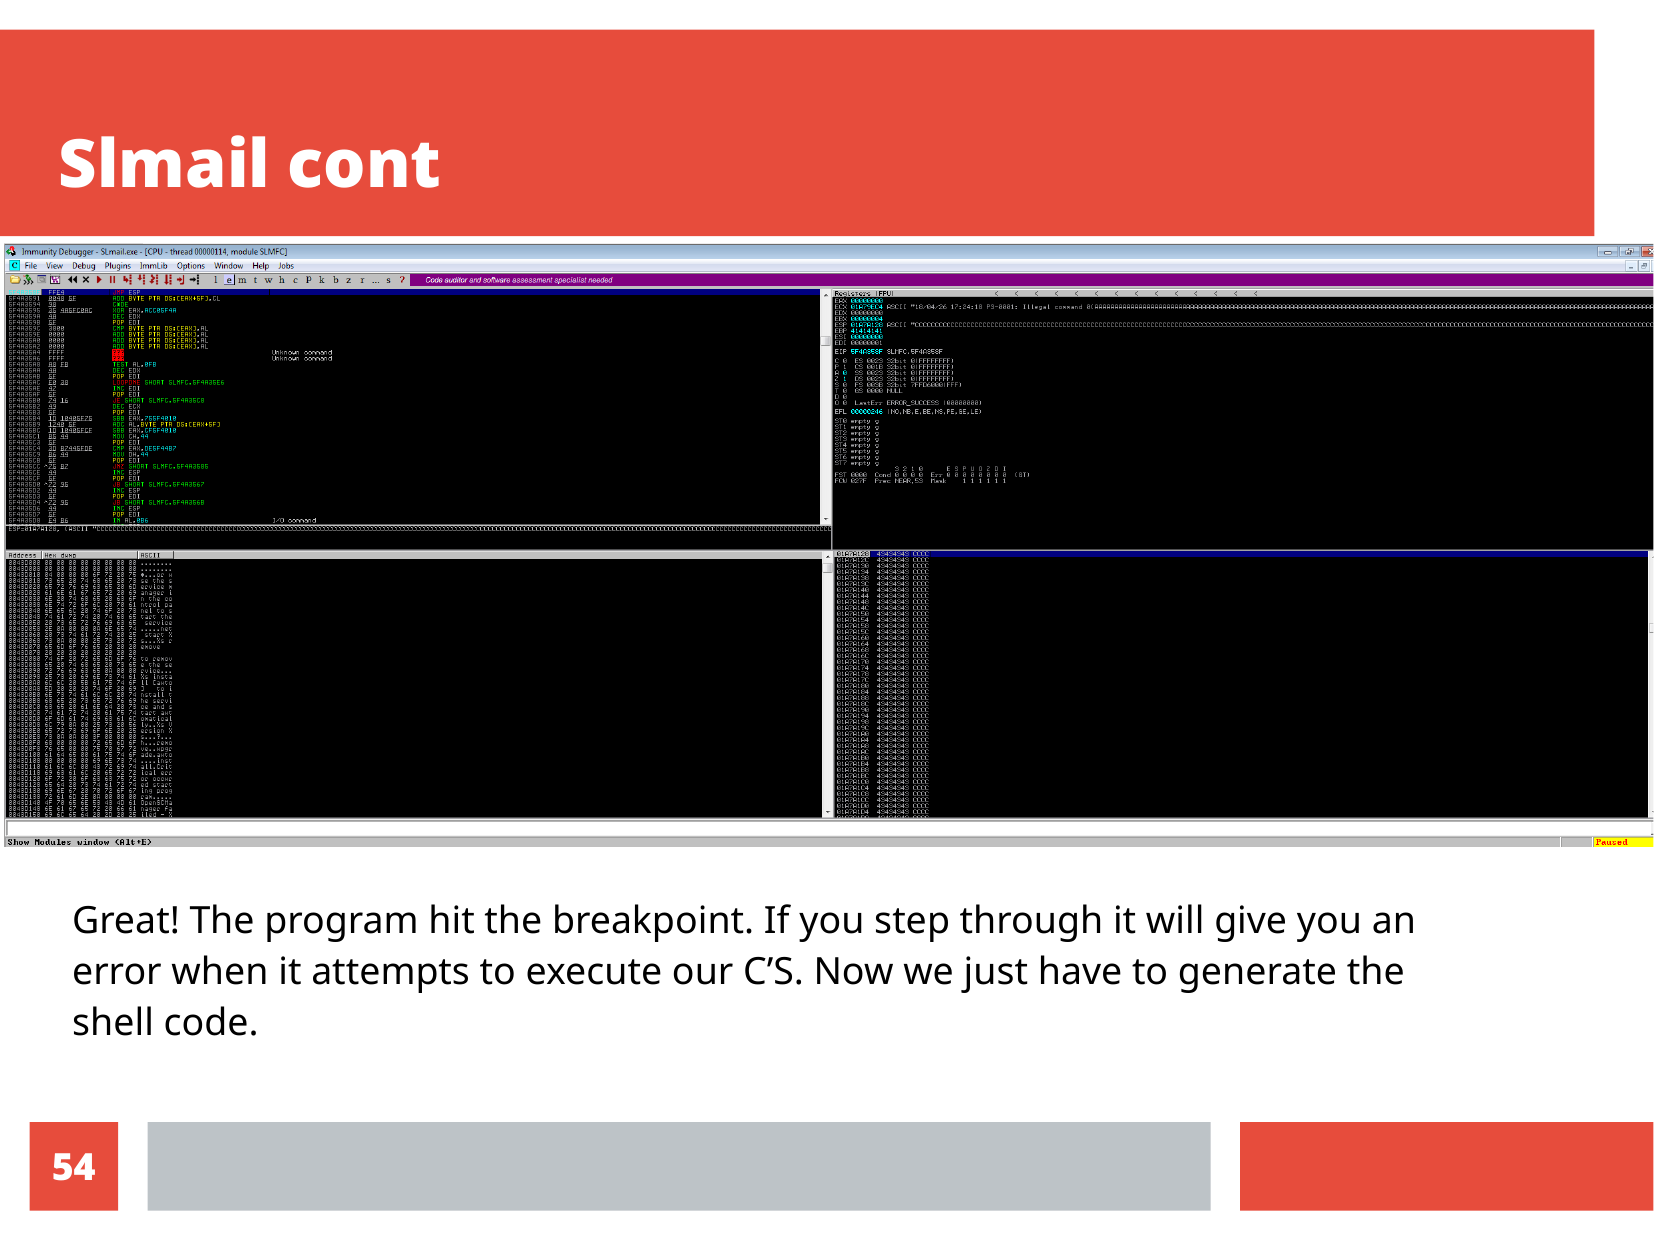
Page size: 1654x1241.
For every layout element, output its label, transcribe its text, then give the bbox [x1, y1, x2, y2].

text_box Great! The program hit the breakpoint. If you step through it will give you an error when it attempts to execute our C’S. Now we just have to generate the shell code. [57, 885, 1483, 1032]
picture [4, 243, 1654, 847]
title Slmail cont [59, 59, 1595, 207]
